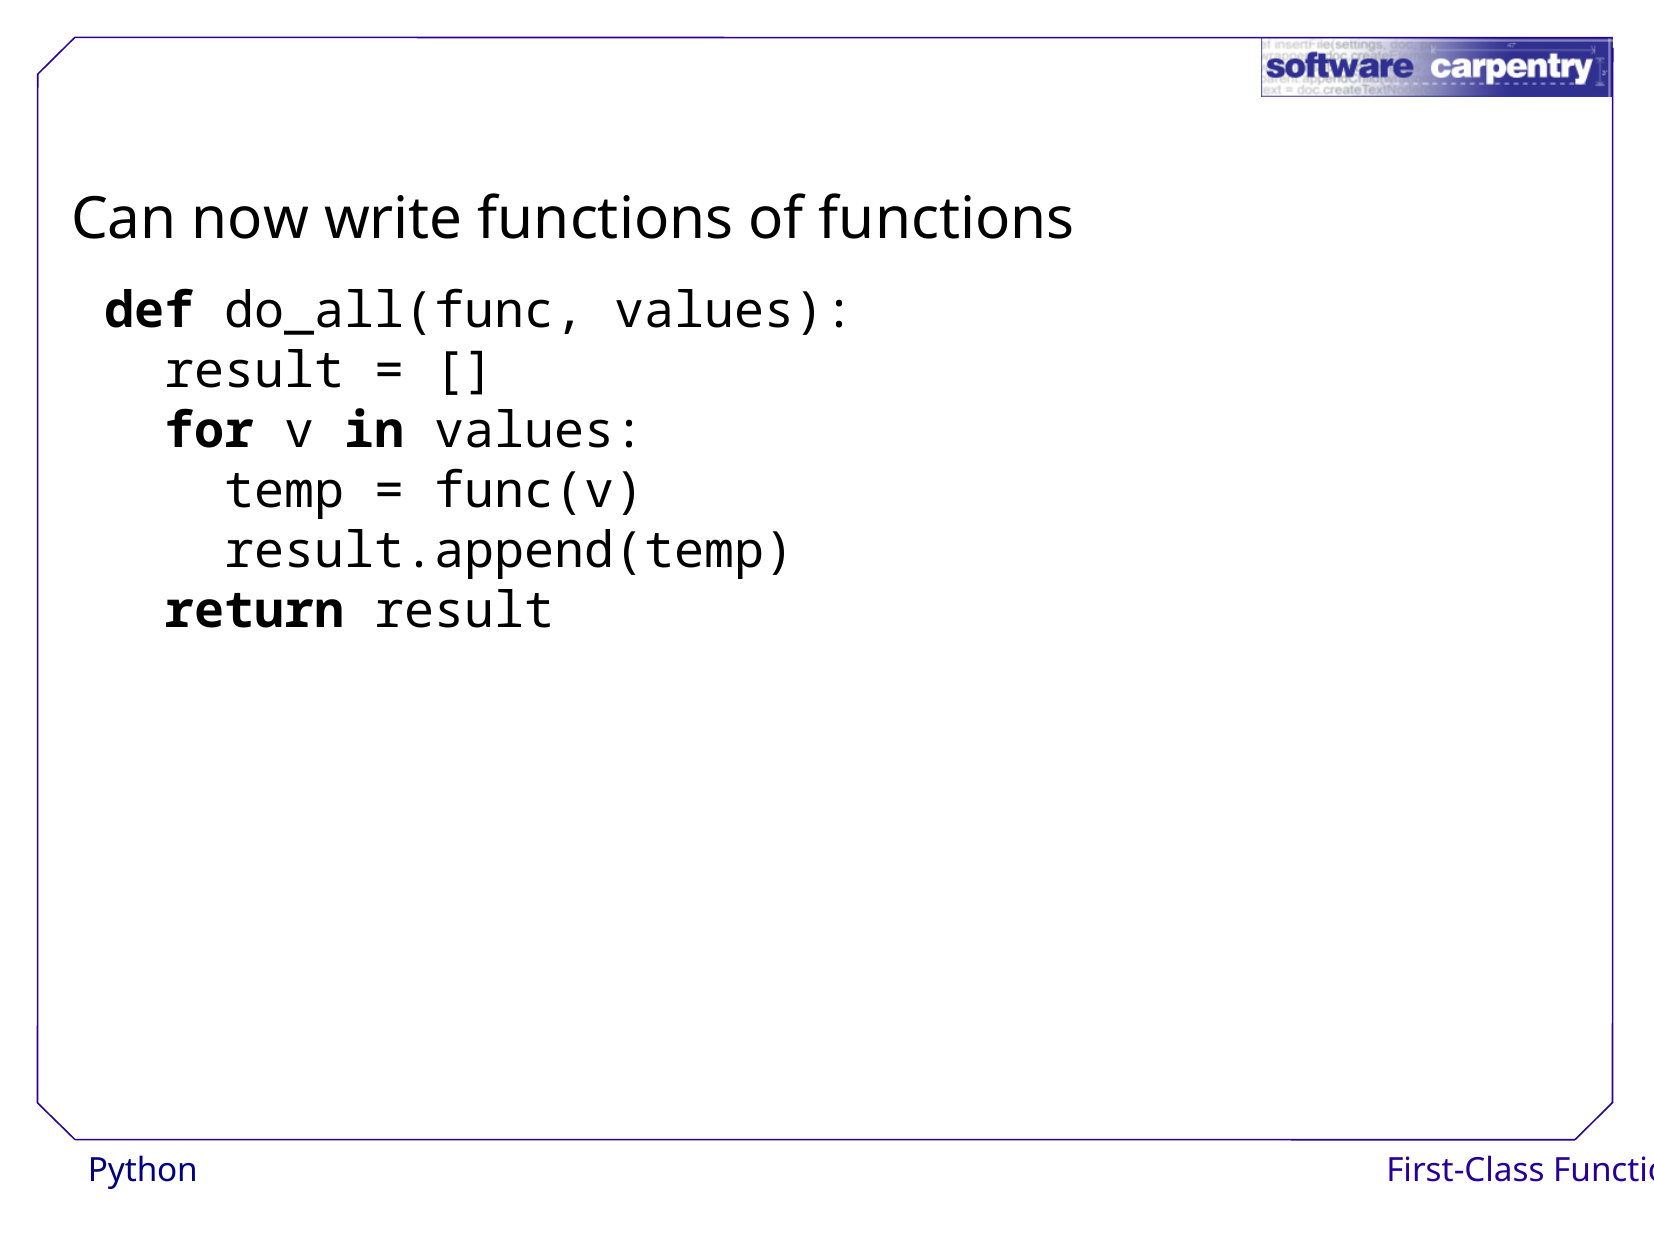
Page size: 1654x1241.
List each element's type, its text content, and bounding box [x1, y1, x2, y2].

picture [1261, 39, 1613, 97]
text_box Can now write functions of functions [56, 138, 1240, 259]
text_box def do_all(func, values): result = [] for v in values: temp = func(v) result.append(temp) return result [89, 270, 1007, 1065]
